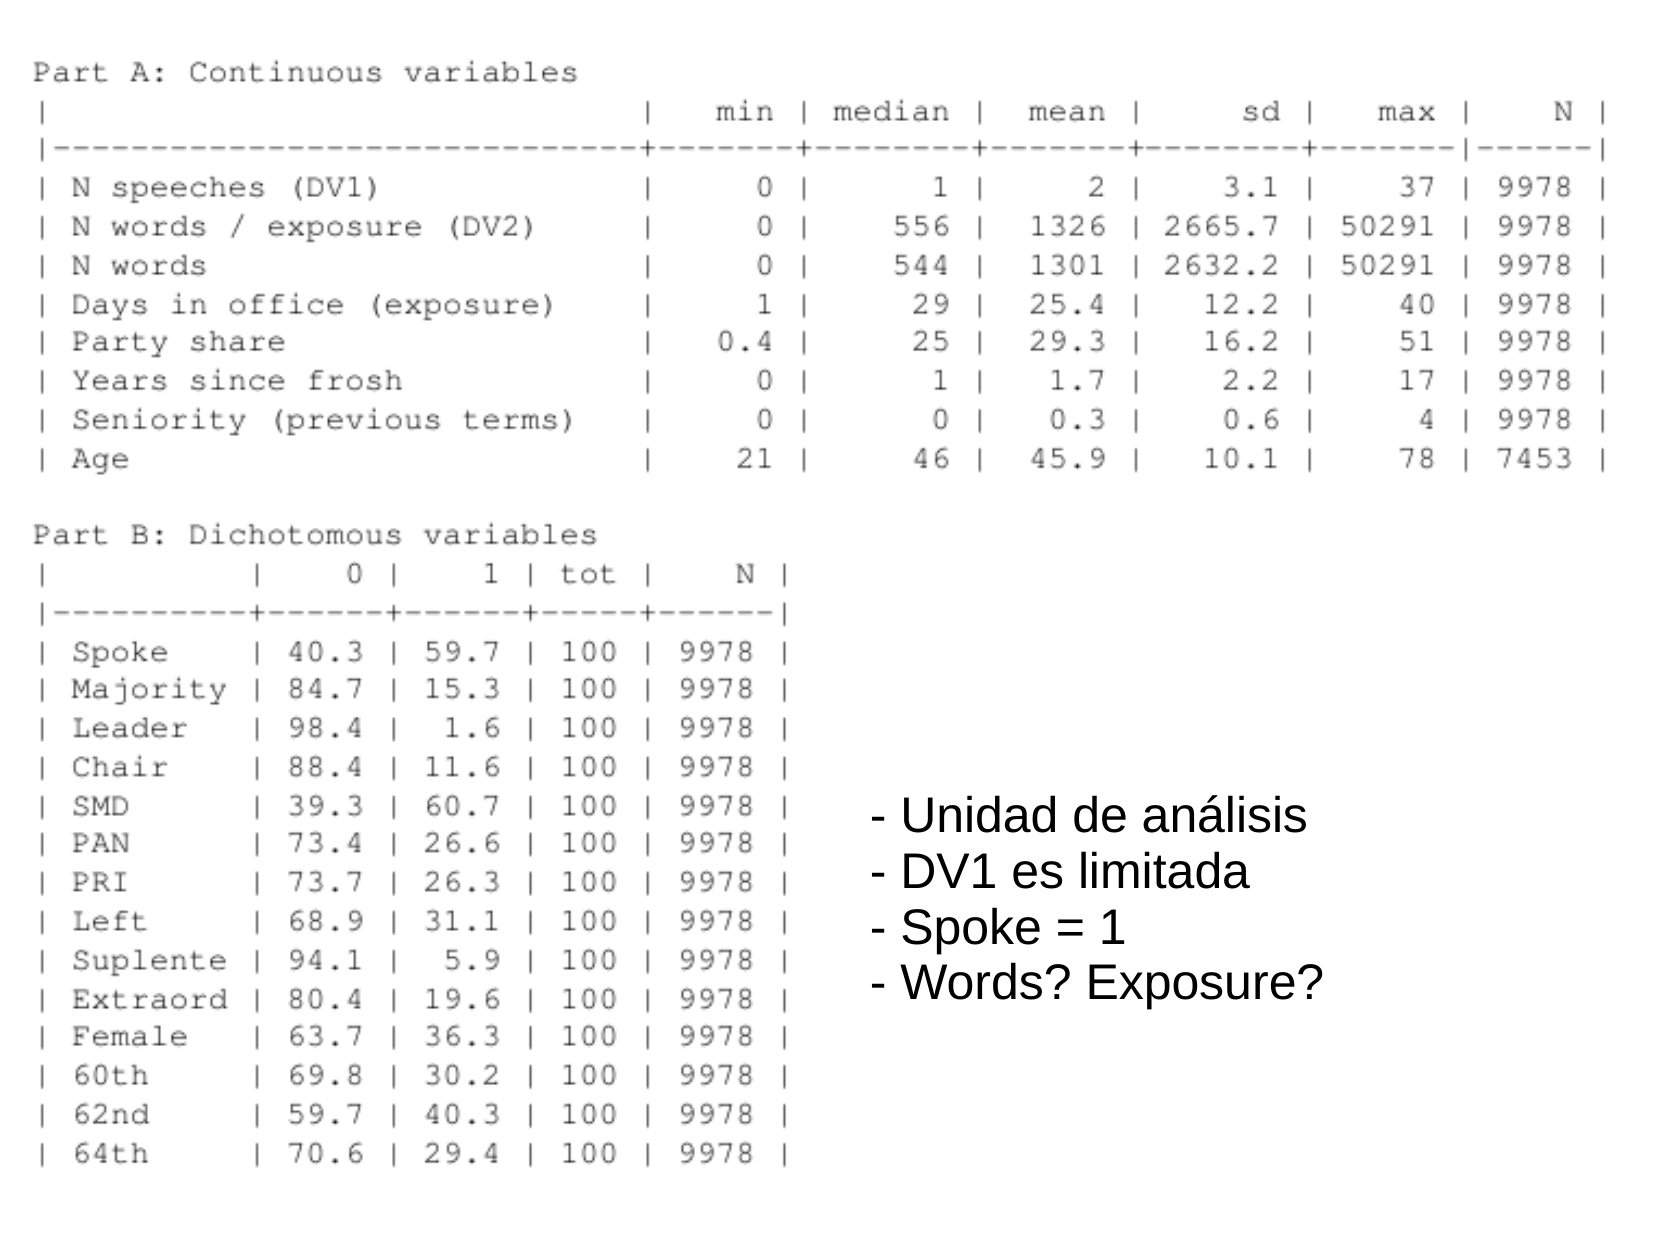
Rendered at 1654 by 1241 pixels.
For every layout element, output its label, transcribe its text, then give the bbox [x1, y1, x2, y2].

text_box - Unidad de análisis - DV1 es limitada - Spoke = 1 - Words? Exposure? [855, 780, 1546, 1018]
picture [20, 45, 1626, 1198]
